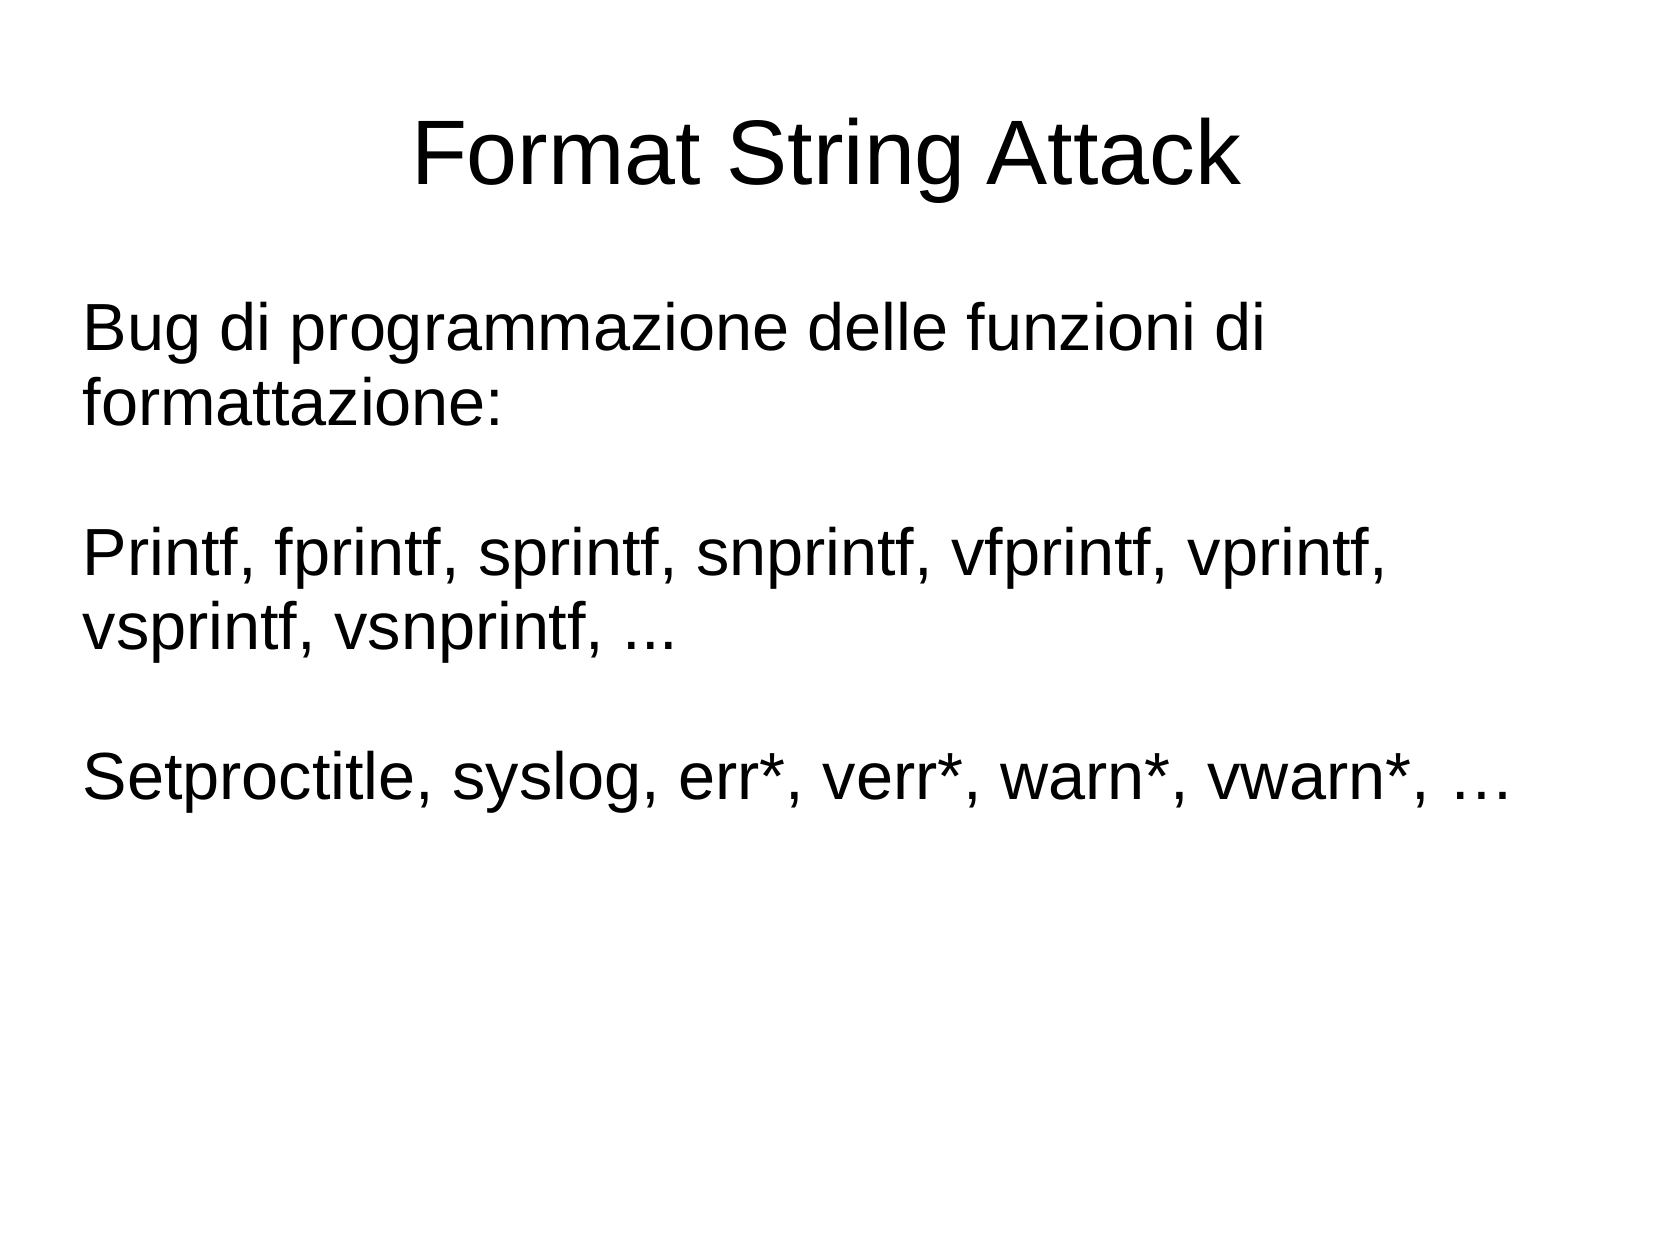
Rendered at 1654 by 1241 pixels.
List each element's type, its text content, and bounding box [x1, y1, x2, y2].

subtitle Bug di programmazione delle funzioni di formattazione: Printf, fprintf, sprintf, snprintf, vfprintf, vprintf, vsprintf, vsnprintf, ... Setproctitle, syslog, err*, verr*, warn*, vwarn*, … [82, 290, 1571, 1038]
title Format String Attack [82, 49, 1571, 257]
